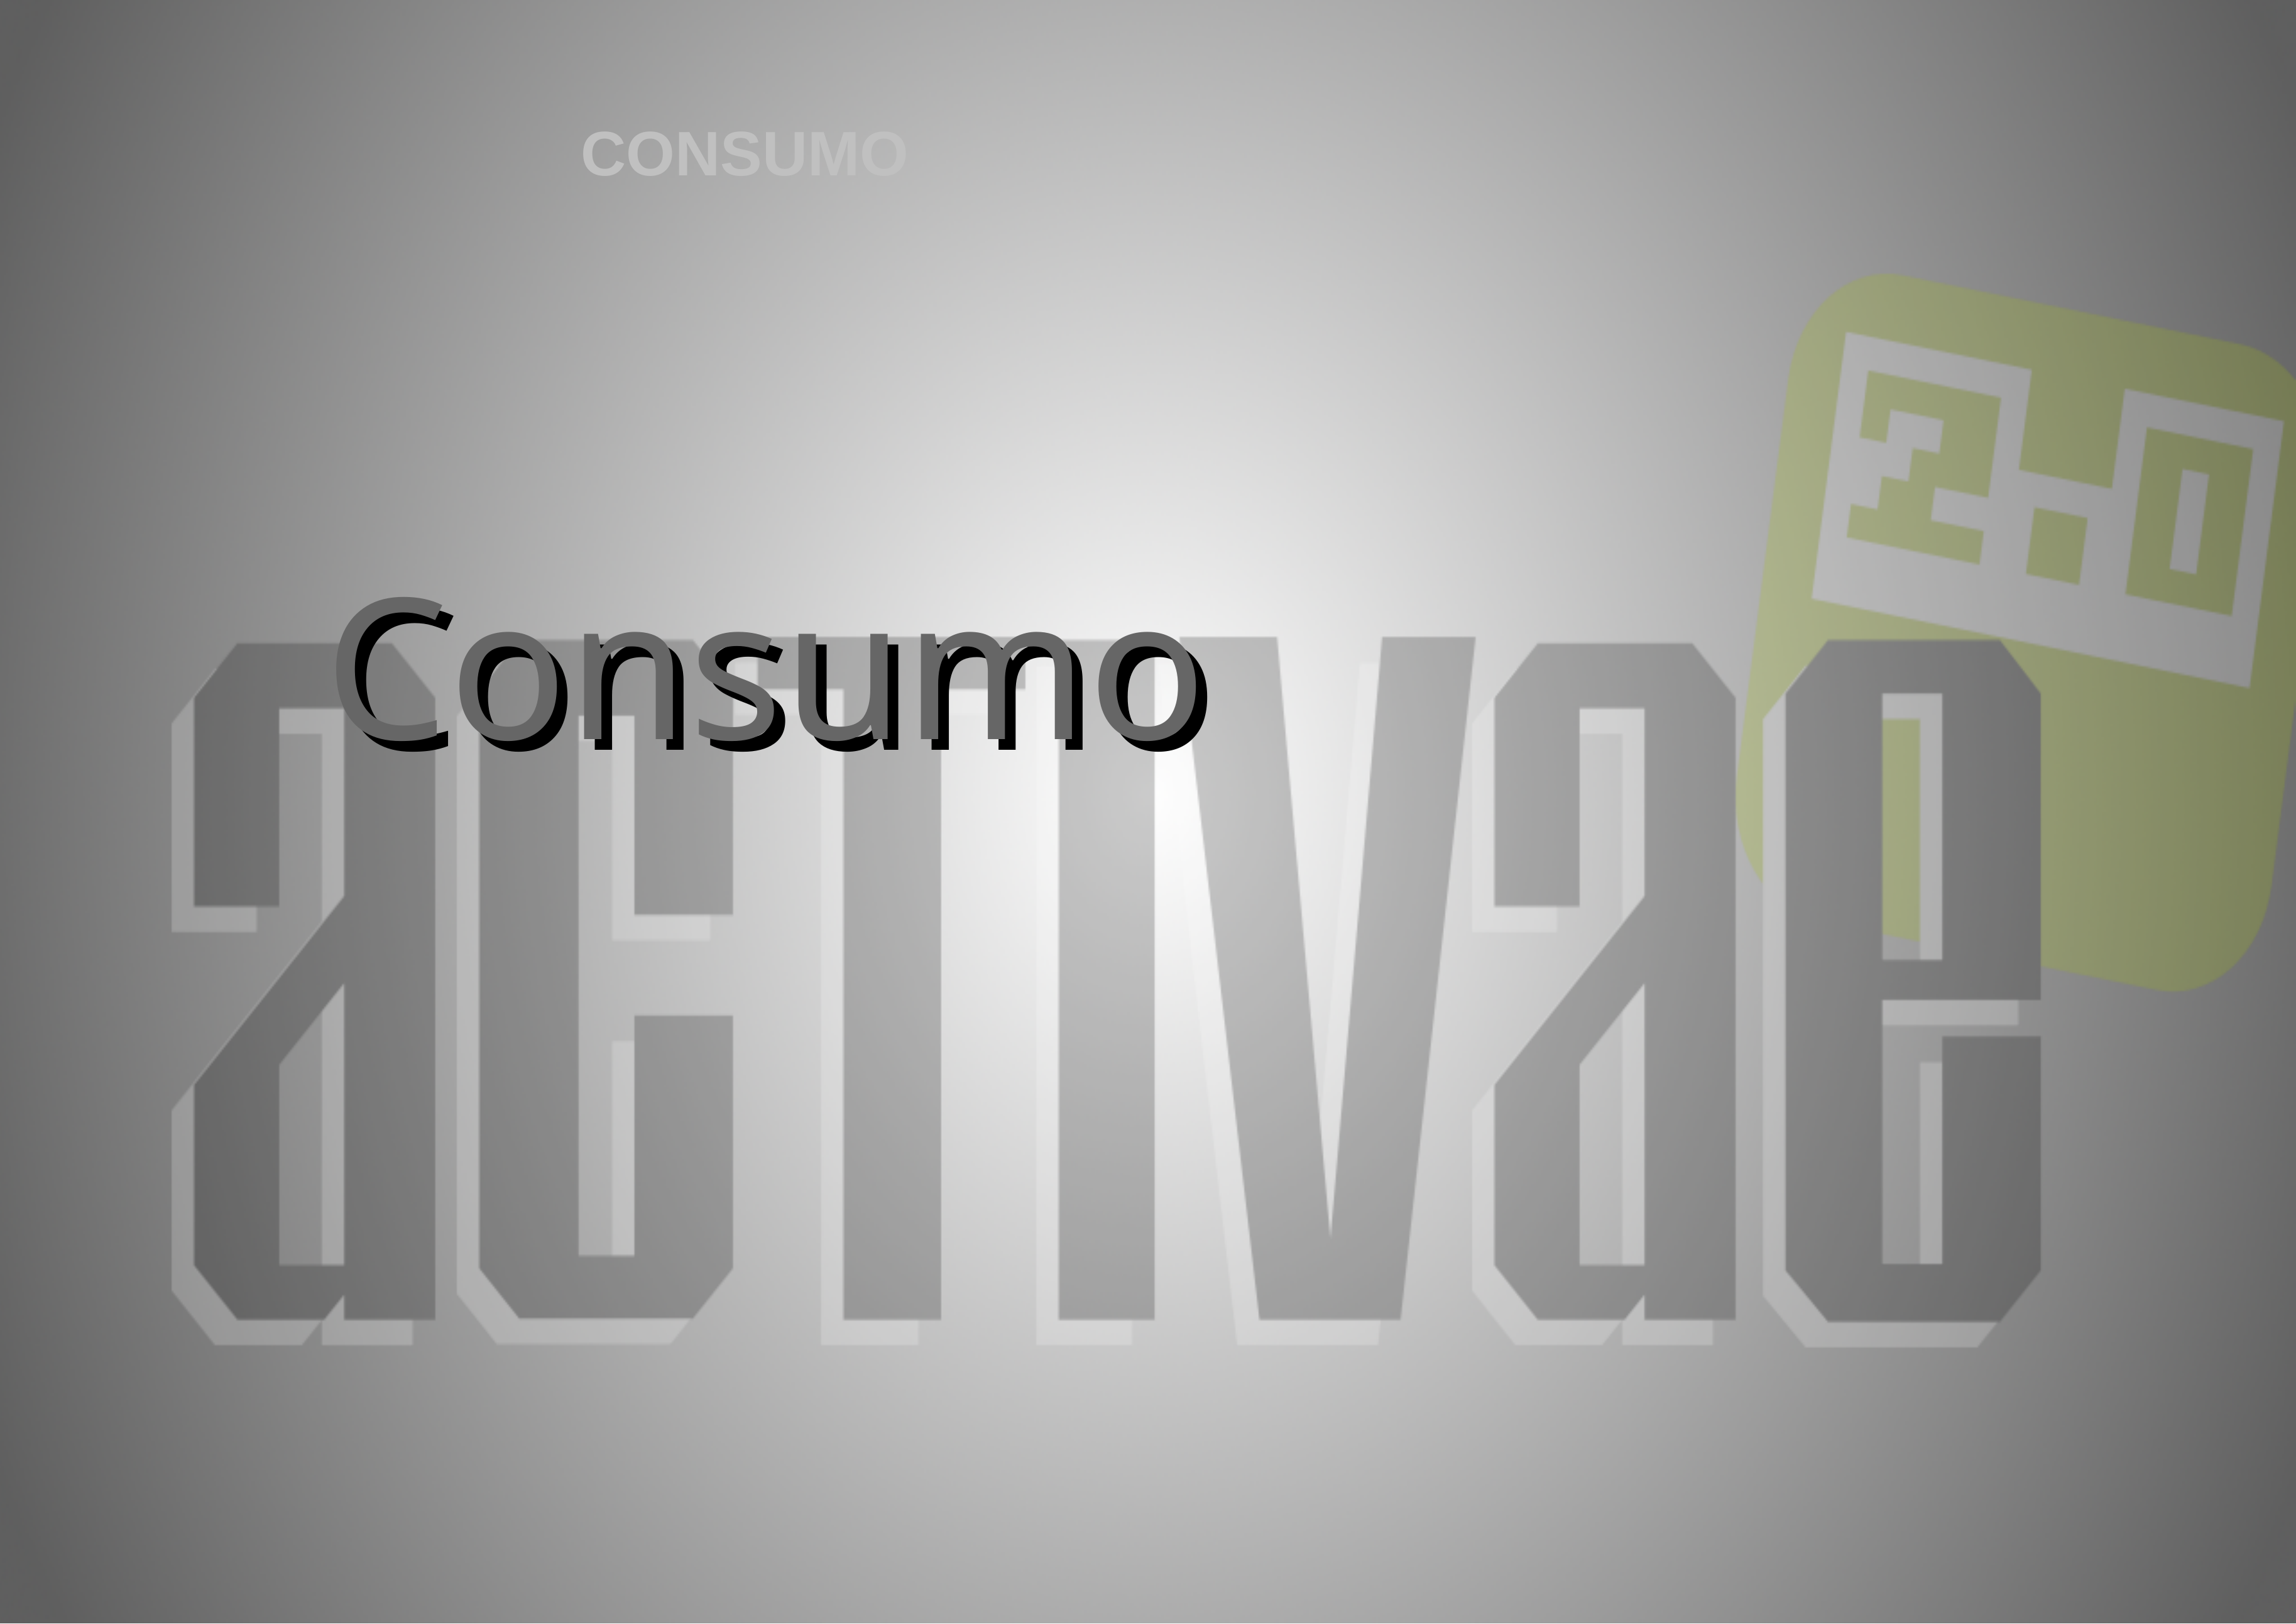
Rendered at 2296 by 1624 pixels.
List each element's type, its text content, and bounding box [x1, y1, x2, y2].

text_box CONSUMO [215, 112, 910, 189]
picture [0, 0, 2296, 1623]
text_box Consumo [315, 538, 2078, 1429]
